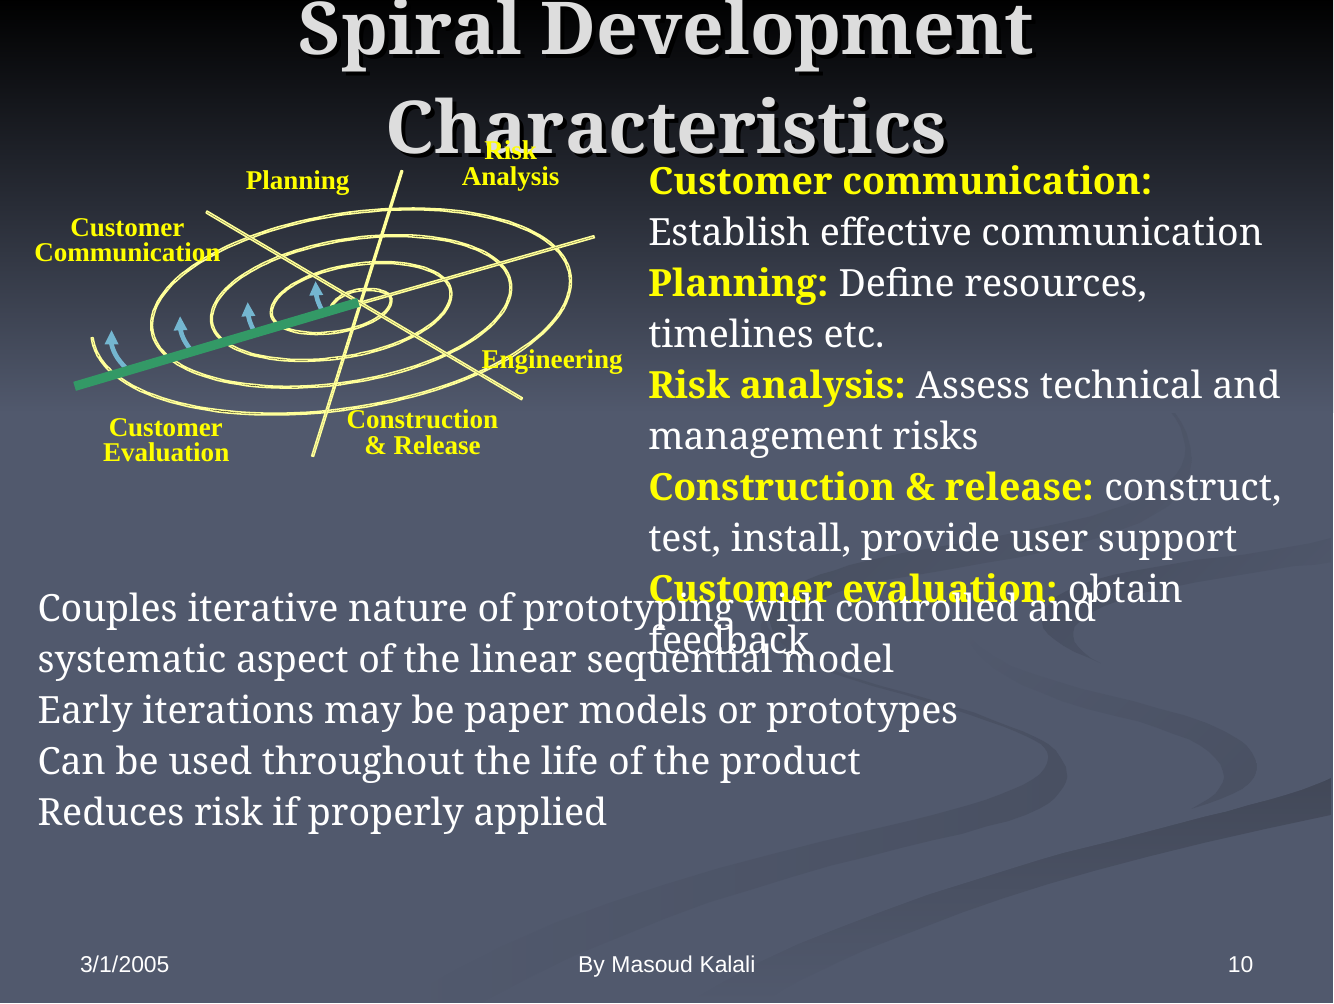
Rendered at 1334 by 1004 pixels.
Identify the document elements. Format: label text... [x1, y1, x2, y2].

text_box Communication [34, 237, 221, 268]
text_box Customer [70, 212, 185, 237]
text_box Risk [484, 135, 537, 161]
text_box [119, 170, 595, 457]
title Spiral Development Characteristics [66, 25, 1267, 127]
text_box [91, 337, 112, 371]
text_box Customer communication: Establish effective communication Planning: Define resources, timelines etc. Risk analysis: Assess technical and management risks Construction & release: construct, test, install, provide user support Customer evaluation: obtain feedback [633, 147, 1334, 673]
text_box & Release [364, 430, 481, 461]
text_box Analysis [461, 161, 560, 192]
text_box Planning [245, 165, 350, 196]
text_box Engineering [481, 344, 623, 374]
text_box Construction [346, 404, 499, 435]
text_box [150, 268, 193, 354]
text_box Evaluation [103, 437, 230, 468]
text_box Couples iterative nature of prototyping with controlled and systematic aspect of the linear sequential model Early iterations may be paper models or prototypes Can be used throughout the life of the product Reduces risk if properly applied [22, 574, 1309, 845]
text_box Customer [108, 412, 223, 437]
